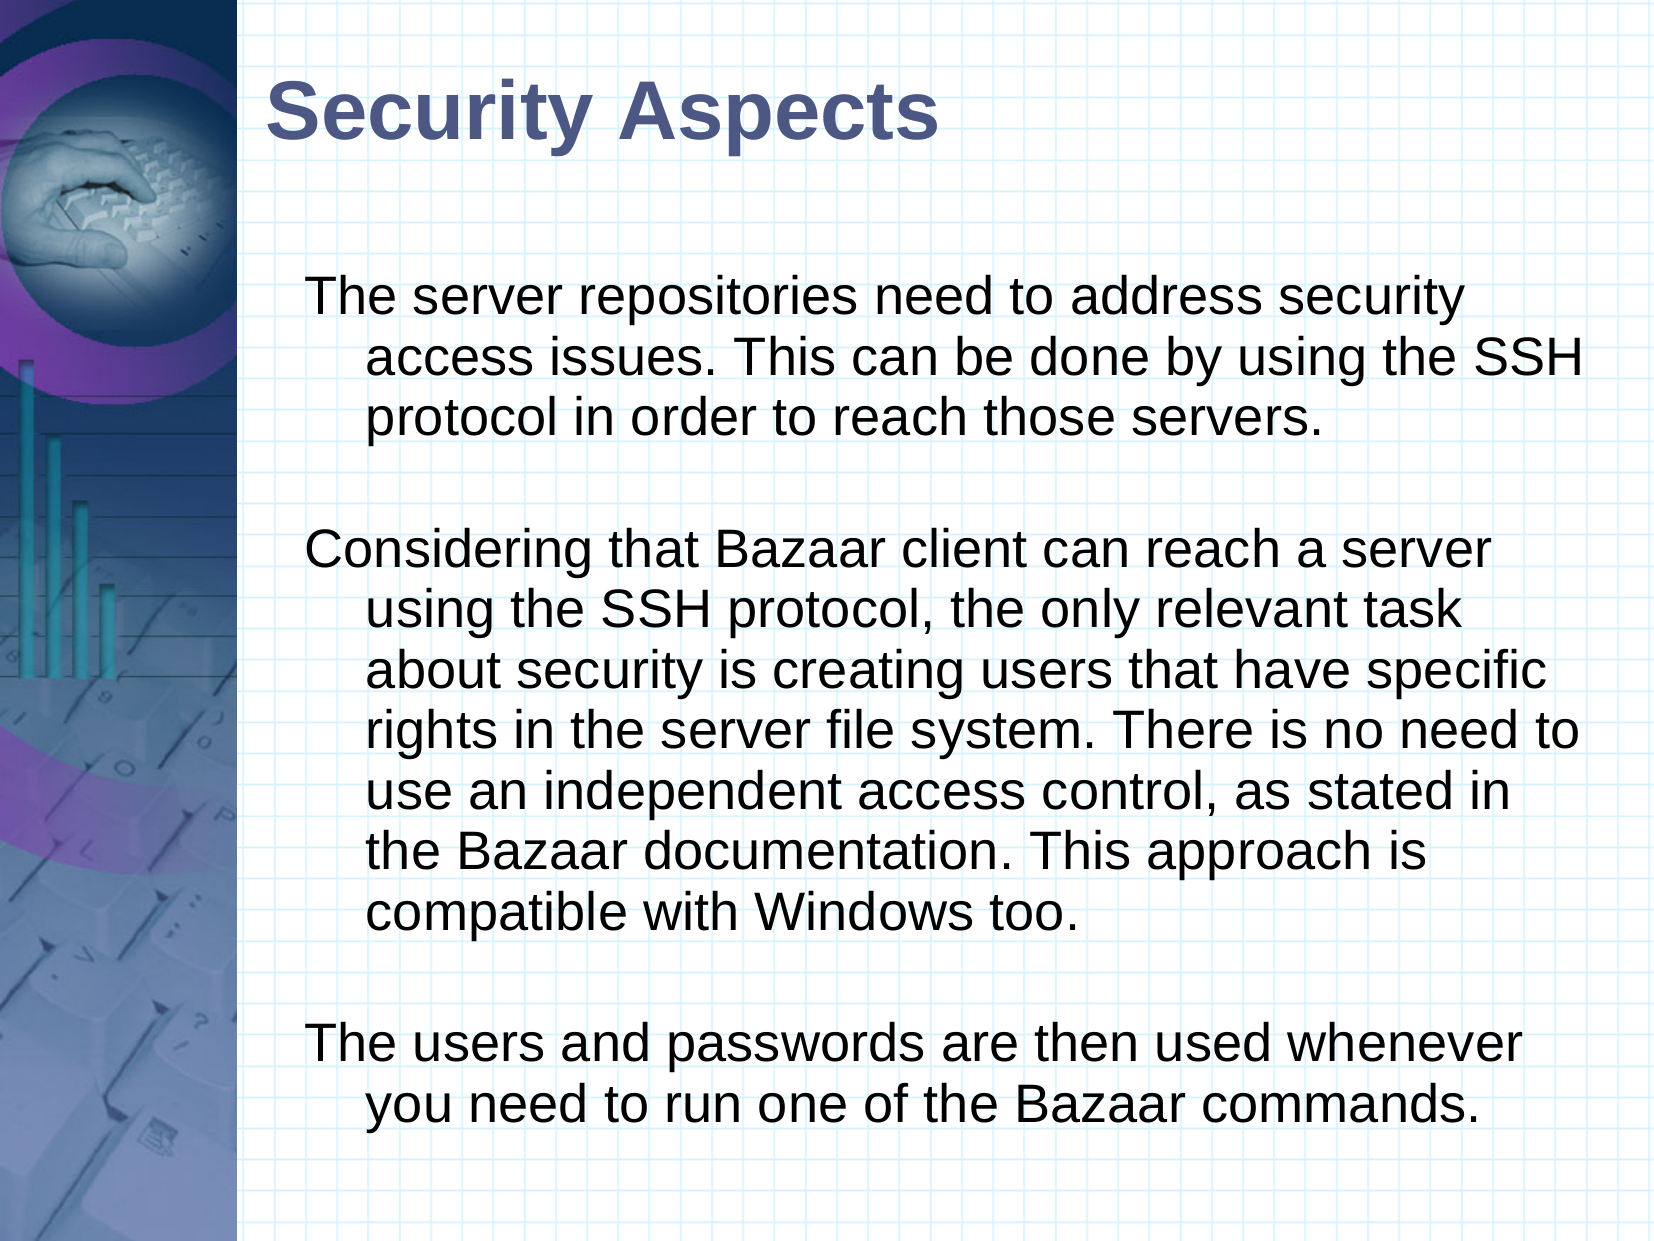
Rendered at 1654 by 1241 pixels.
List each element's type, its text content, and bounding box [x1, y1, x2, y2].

title Security Aspects [265, 59, 1651, 163]
picture [0, 0, 1654, 1241]
list The server repositories need to address security access issues. This can be done by using the SSH protocol in order to reach those servers. Considering that Bazaar client can reach a server using the SSH protocol, the only relevant task about security is creating users that have specific rights in the server file system. There is no need to use an independent access control, as stated in the Bazaar documentation. This approach is compatible with Windows too. The users and passwords are then used whenever you need to run one of the Bazaar commands. [295, 265, 1595, 1182]
